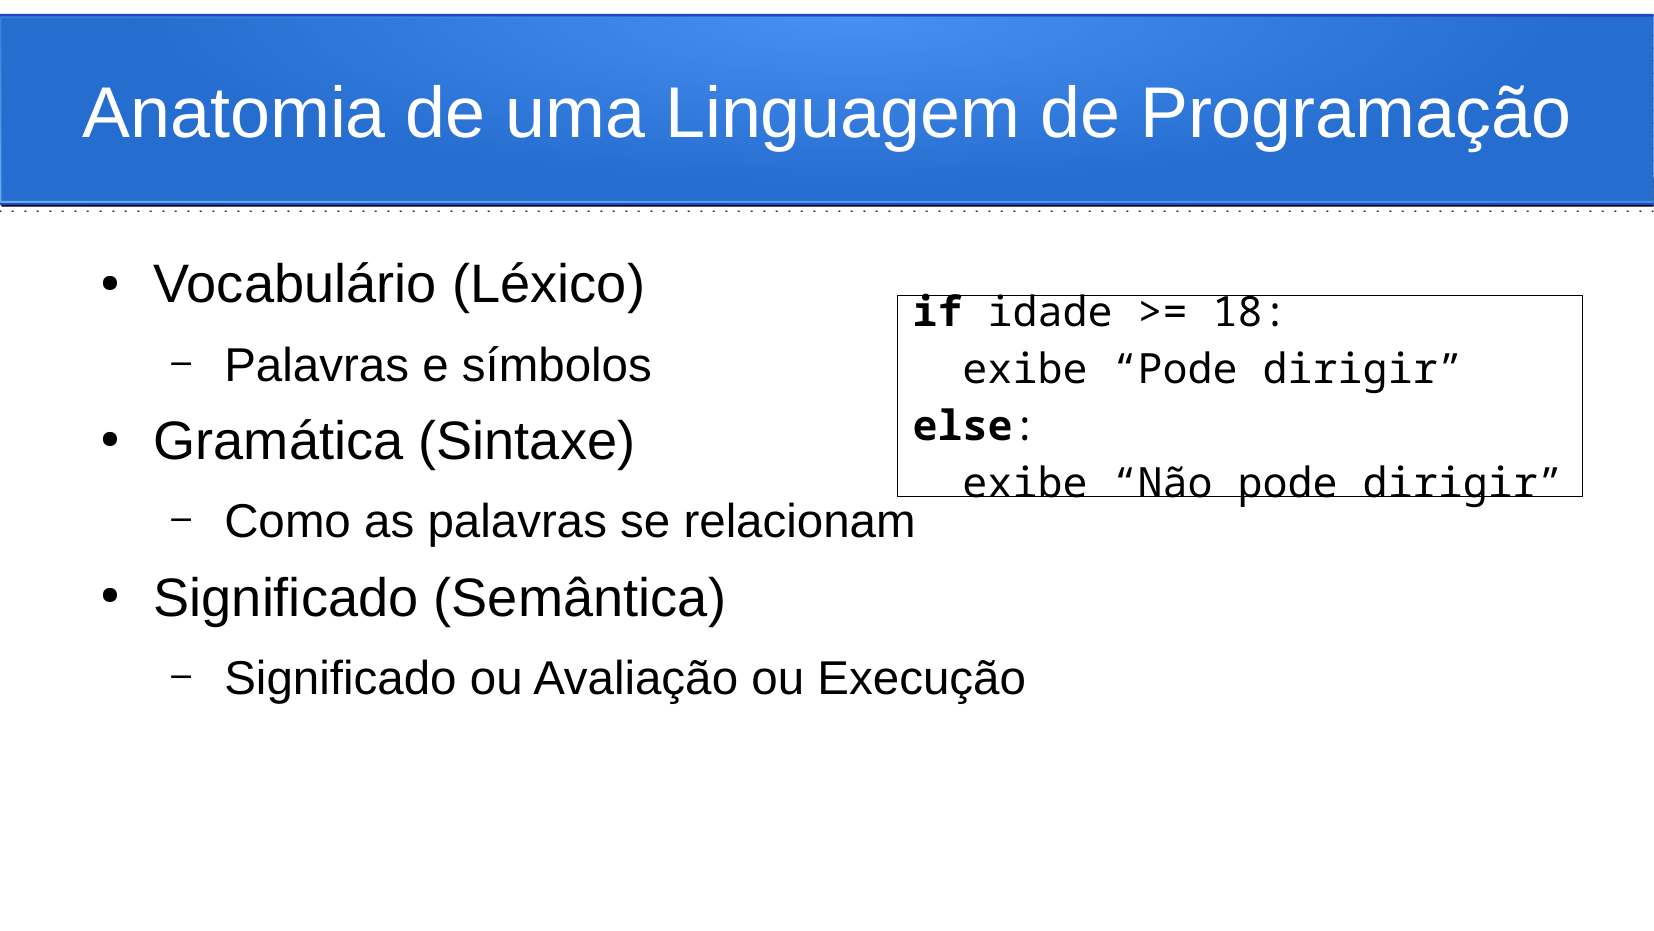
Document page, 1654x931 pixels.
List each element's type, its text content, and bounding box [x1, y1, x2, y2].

title Anatomia de uma Linguagem de Programação [82, 35, 1583, 189]
text_box if idade >= 18: exibe “Pode dirigir” else: exibe “Não pode dirigir” [897, 295, 1583, 497]
list Vocabulário (Léxico) Palavras e símbolos Gramática (Sintaxe) Como as palavras se relacionam Significado (Semântica) Significado ou Avaliação ou Execução [82, 253, 1571, 794]
picture [0, 206, 1654, 212]
